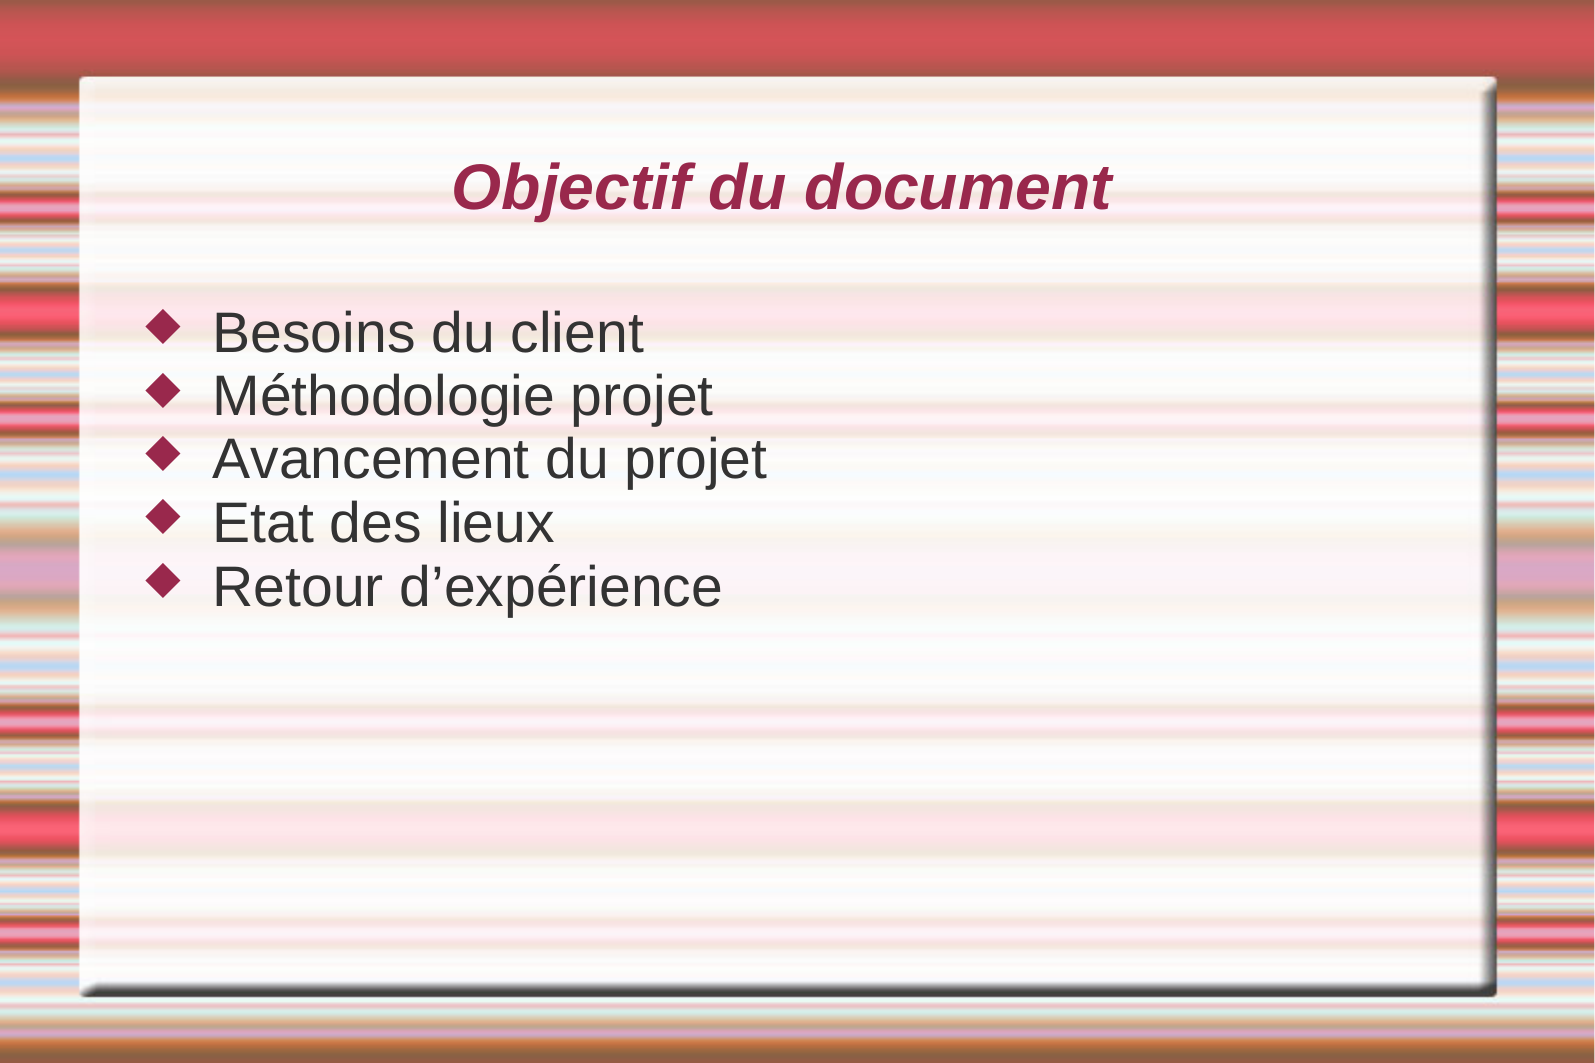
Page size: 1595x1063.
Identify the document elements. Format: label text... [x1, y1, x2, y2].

list Besoins du client Méthodologie projet Avancement du projet Etat des lieux Retour d’expérience [130, 300, 1462, 971]
picture [0, 0, 1595, 1063]
title Objectif du document [85, 98, 1479, 276]
